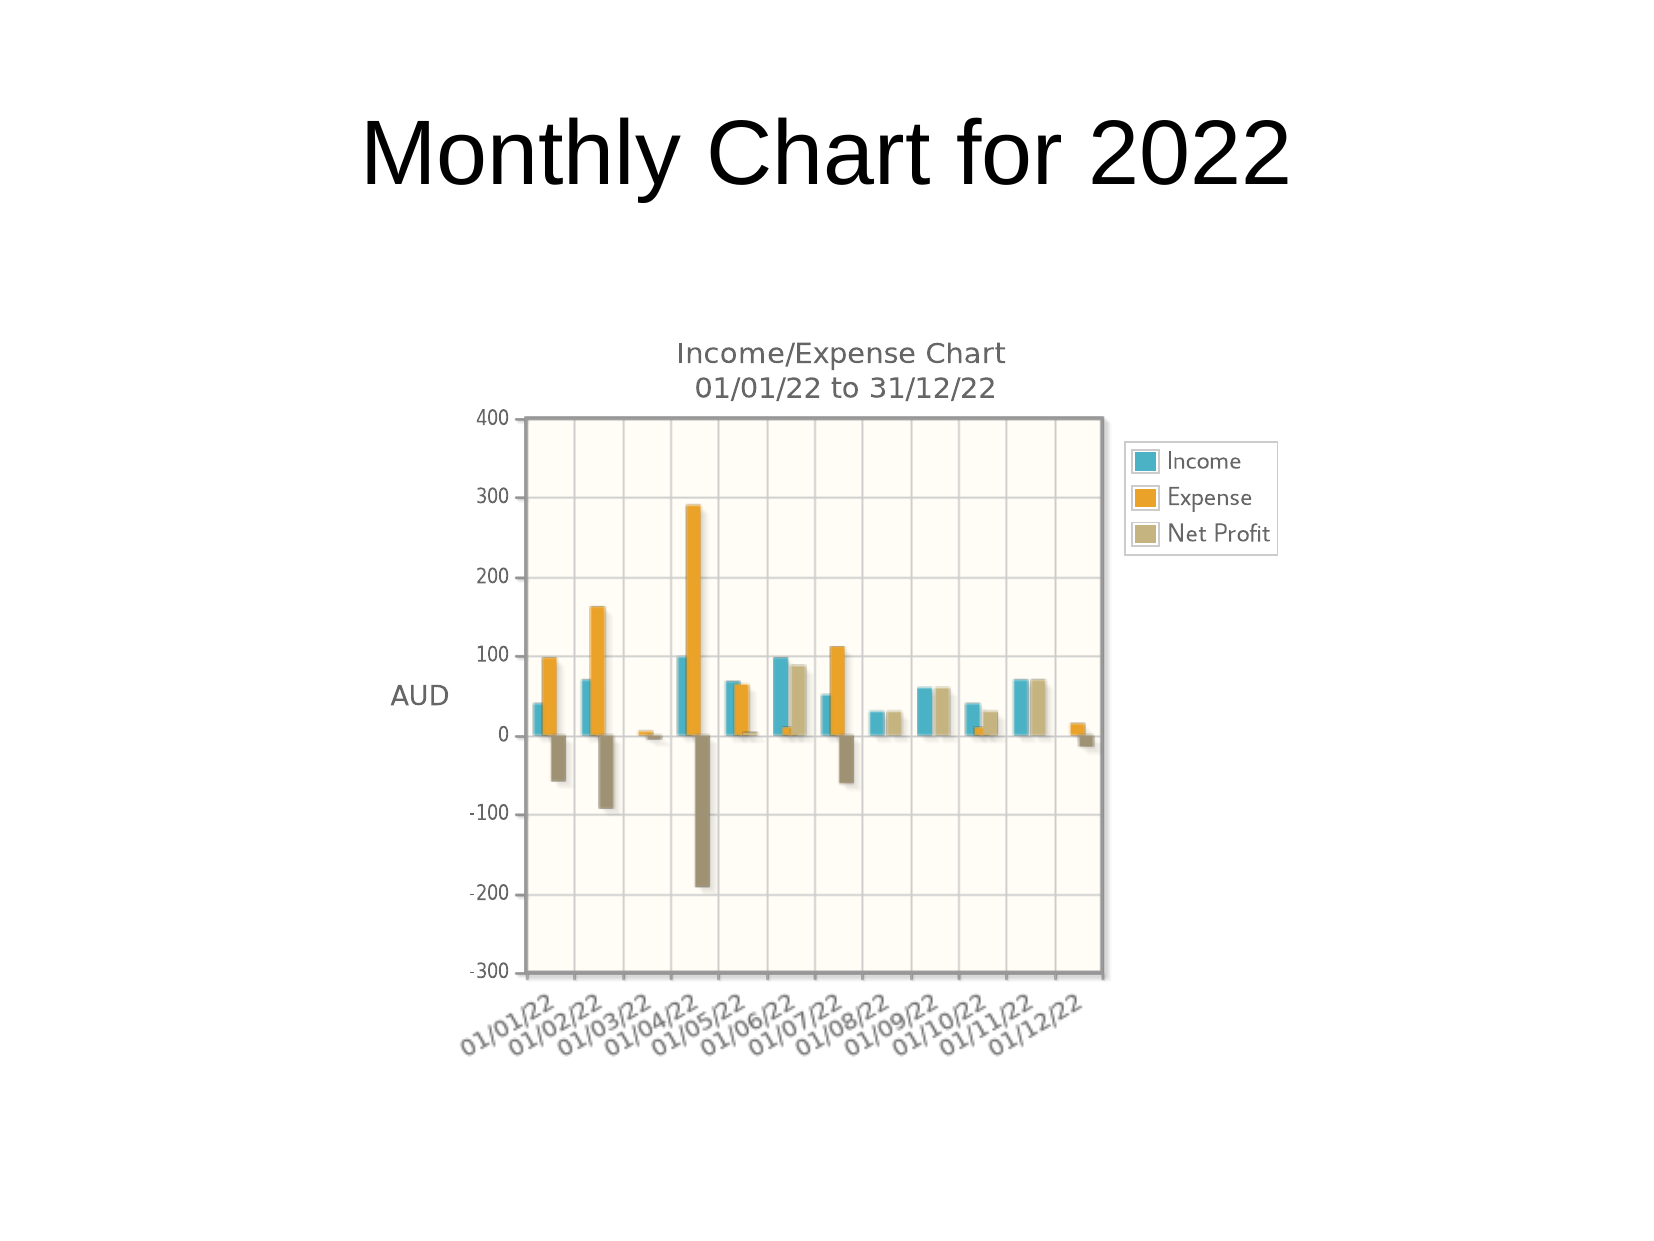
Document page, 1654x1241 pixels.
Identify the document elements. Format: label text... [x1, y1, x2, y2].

title Monthly Chart for 2022 [82, 49, 1571, 257]
picture [334, 257, 1327, 1185]
